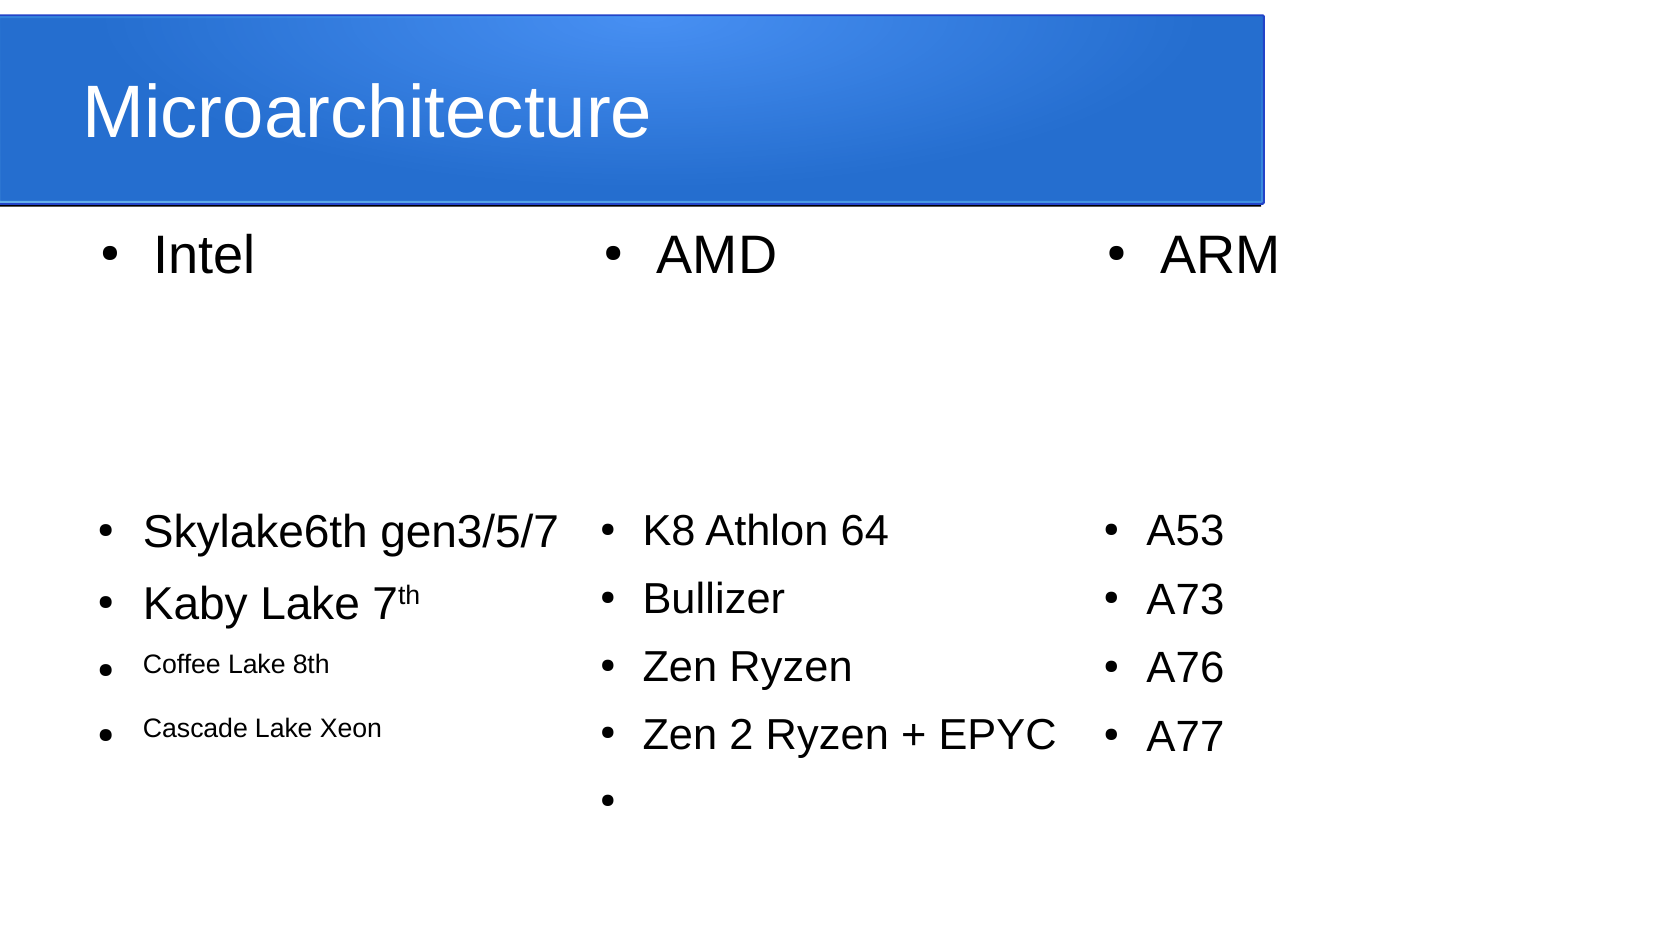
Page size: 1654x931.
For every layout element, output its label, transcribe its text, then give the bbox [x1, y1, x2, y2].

list A53 A73 A76 A77 [1089, 506, 1569, 764]
list K8 Athlon 64 Bullizer Zen Ryzen Zen 2 Ryzen + EPYC [585, 506, 1066, 764]
title Microarchitecture [82, 35, 1235, 189]
list Skylake6th gen3/5/7 Kaby Lake 7th Coffee Lake 8th Cascade Lake Xeon [82, 506, 562, 764]
list ARM [1089, 224, 1569, 482]
list Intel [82, 224, 562, 482]
list AMD [585, 224, 1066, 482]
